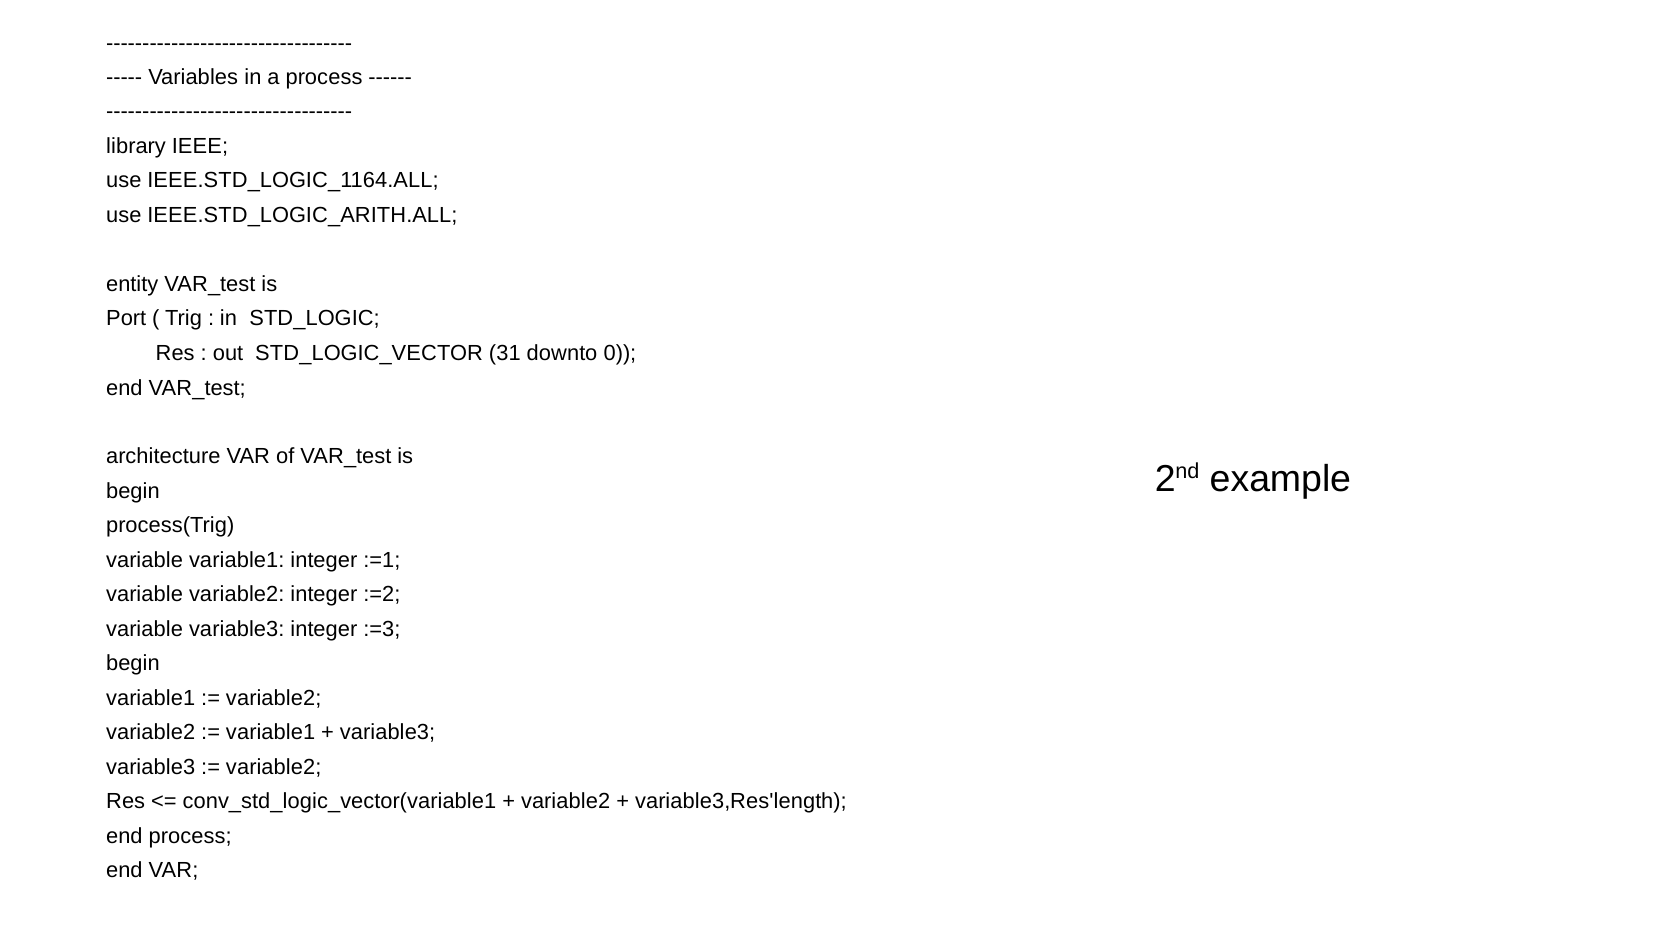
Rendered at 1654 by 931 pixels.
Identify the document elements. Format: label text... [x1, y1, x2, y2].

list ---------------------------------- ----- Variables in a process ------ ---------------------------------- library IEEE; use IEEE.STD_LOGIC_1164.ALL; use IEEE.STD_LOGIC_ARITH.ALL; entity VAR_test is Port ( Trig : in STD_LOGIC; Res : out STD_LOGIC_VECTOR (31 downto 0)); end VAR_test; architecture VAR of VAR_test is begin process(Trig) variable variable1: integer :=1; variable variable2: integer :=2; variable variable3: integer :=3; begin variable1 := variable2; variable2 := variable1 + variable3; variable3 := variable2; Res <= conv_std_logic_vector(variable1 + variable2 + variable3,Res'length); end process; end VAR; [82, 30, 856, 916]
text_box 2nd example [1140, 450, 1367, 509]
